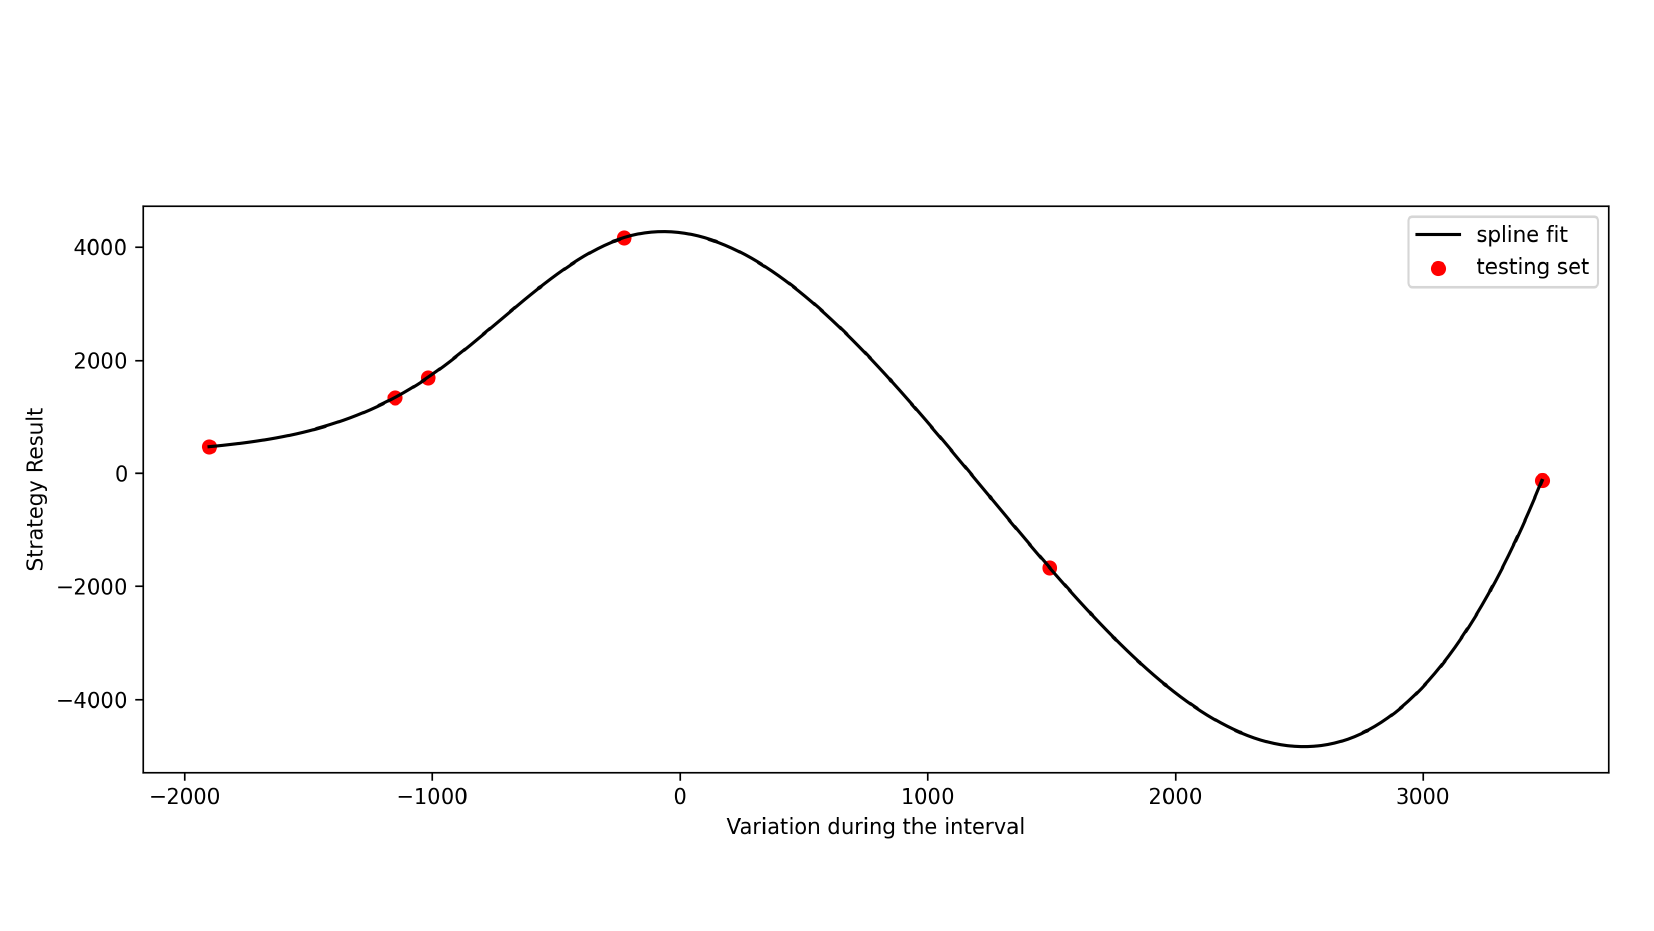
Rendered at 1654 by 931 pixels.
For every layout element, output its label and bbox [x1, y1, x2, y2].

picture [13, 147, 1654, 848]
